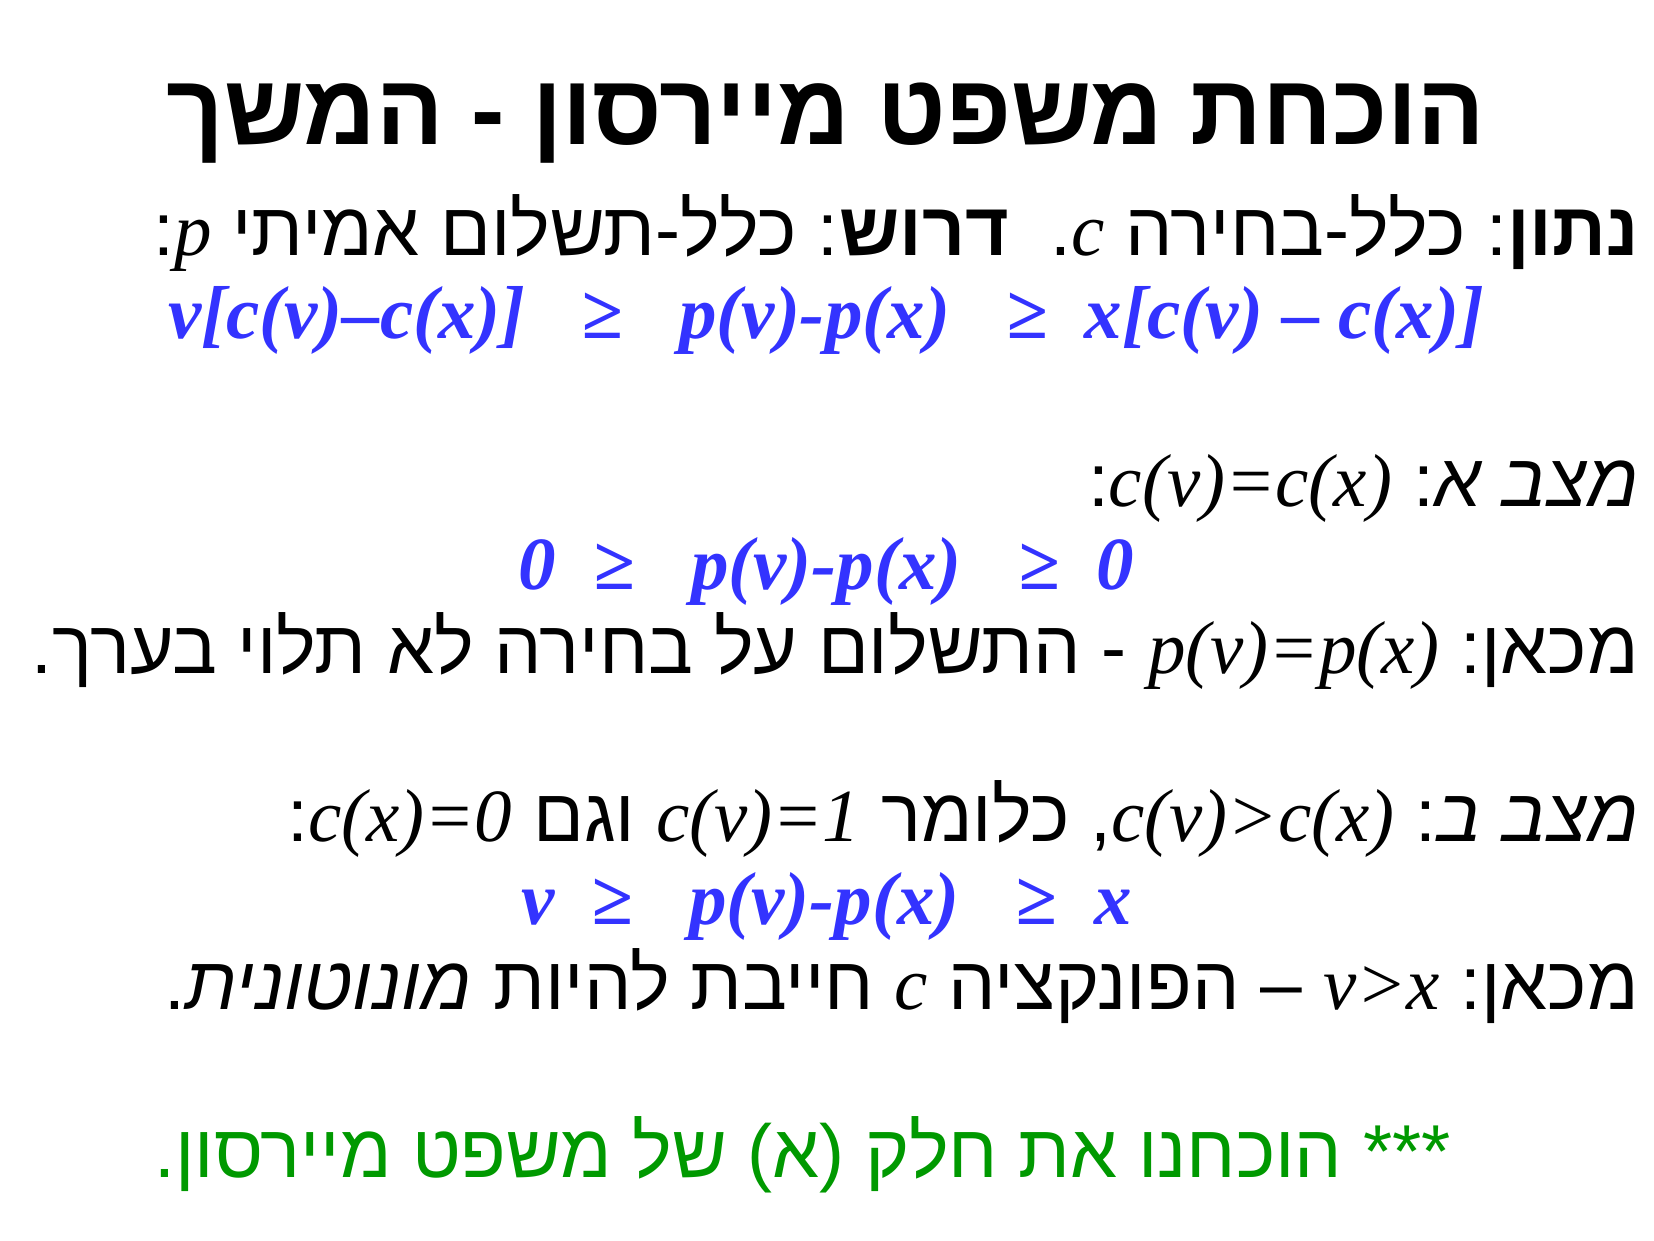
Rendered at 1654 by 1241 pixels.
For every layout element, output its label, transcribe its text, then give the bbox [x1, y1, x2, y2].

title הוכחת משפט מיירסון - המשך [0, 21, 1654, 180]
text_box נתון: כלל-בחירה c. דרוש: כלל-תשלום אמיתי p: v[c(v)–c(x)] ≥ p(v)-p(x) ≥ x[c(v) – c(x)] מצב א: c(v)=c(x): 0 ≥ p(v)-p(x) ≥ 0 מכאן: p(v)=p(x) - התשלום על בחירה לא תלוי בערך. מצב ב: c(v)>c(x), כלומר c(v)=1 וגם c(x)=0: v ≥ p(v)-p(x) ≥ x מכאן: v>x – הפונקציה c חייבת להיות מונוטונית. *** הוכחנו את חלק (א) של משפט מיירסון. [0, 180, 1654, 1239]
